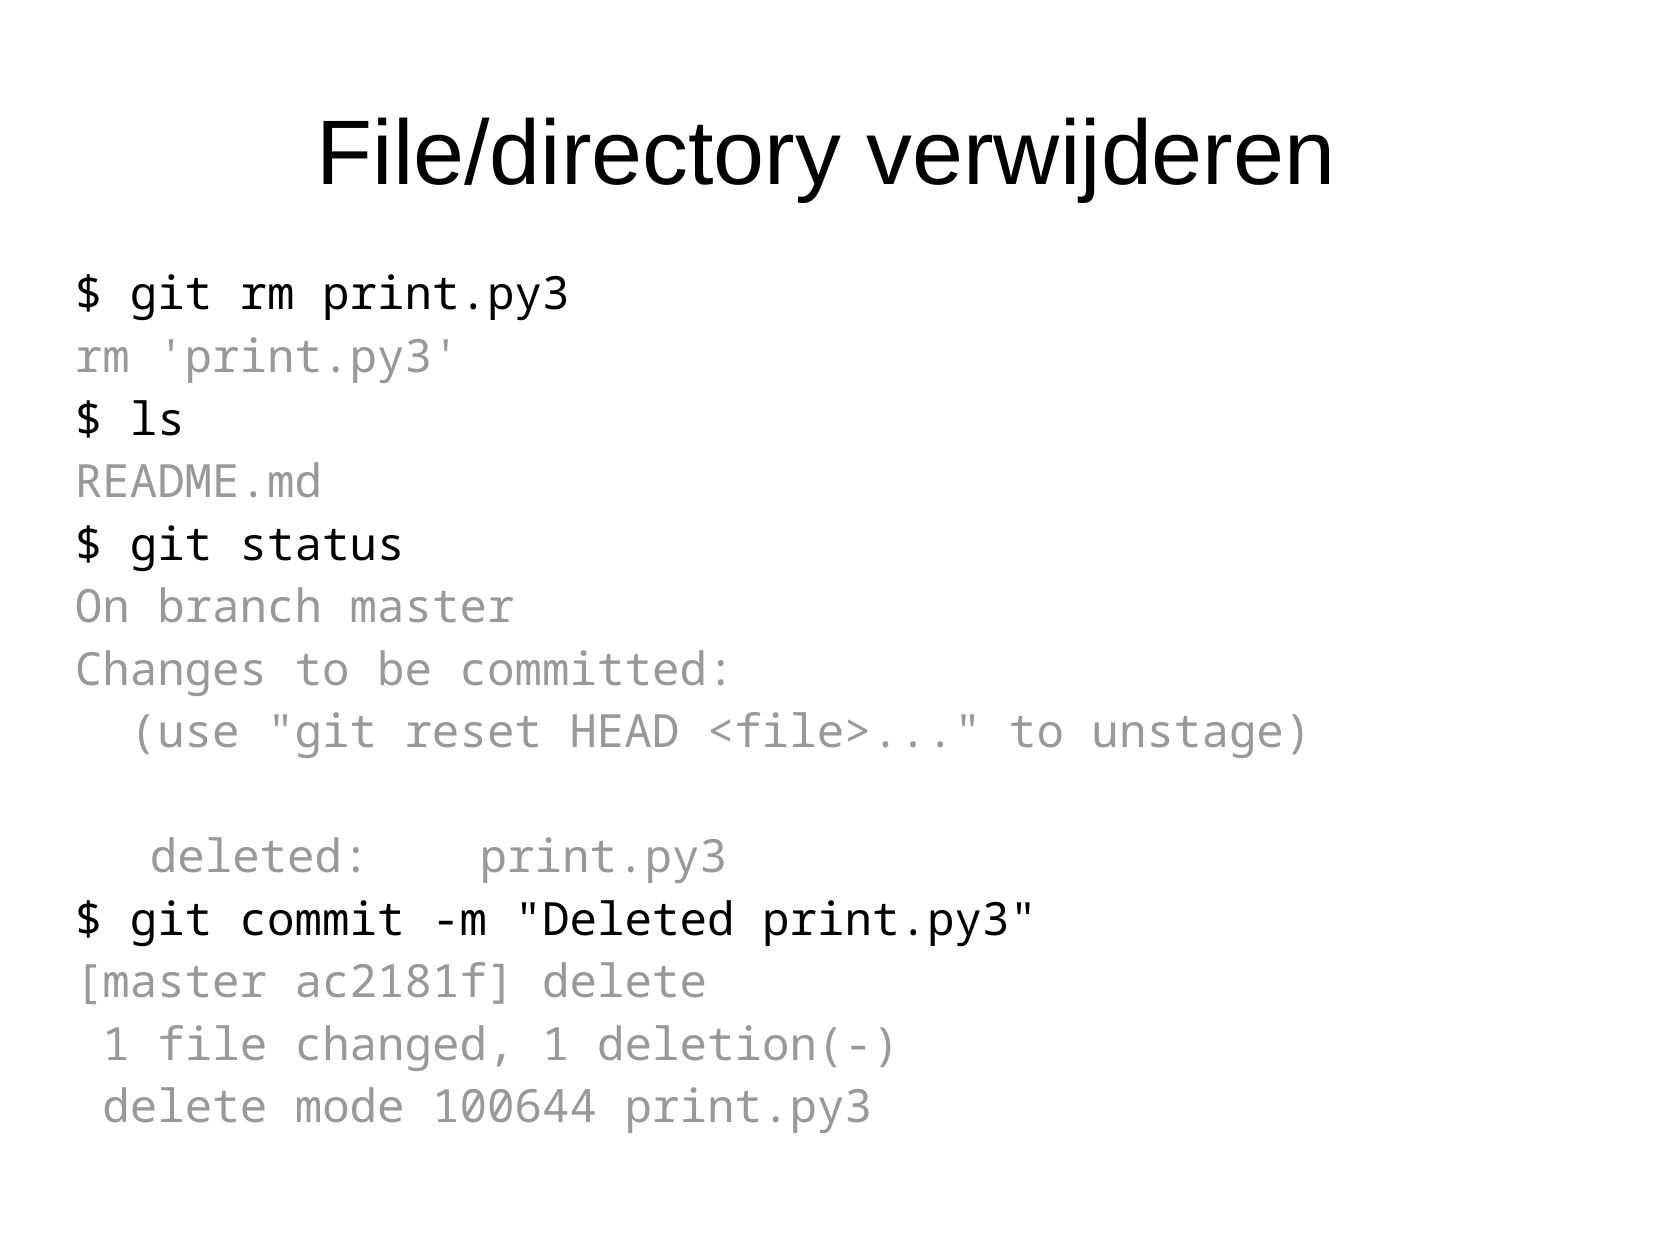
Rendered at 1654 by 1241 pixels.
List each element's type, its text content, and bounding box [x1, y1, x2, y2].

title File/directory verwijderen [82, 49, 1571, 253]
text_box $ git rm print.py3 rm 'print.py3' $ ls README.md $ git status On branch master Changes to be committed: (use "git reset HEAD <file>..." to unstage) deleted: print.py3 $ git commit -m "Deleted print.py3" [master ac2181f] delete 1 file changed, 1 deletion(-) delete mode 100644 print.py3 $ git rm -r someDirectory $ git commit -m "Deleted someDirectory" [60, 253, 1654, 1241]
